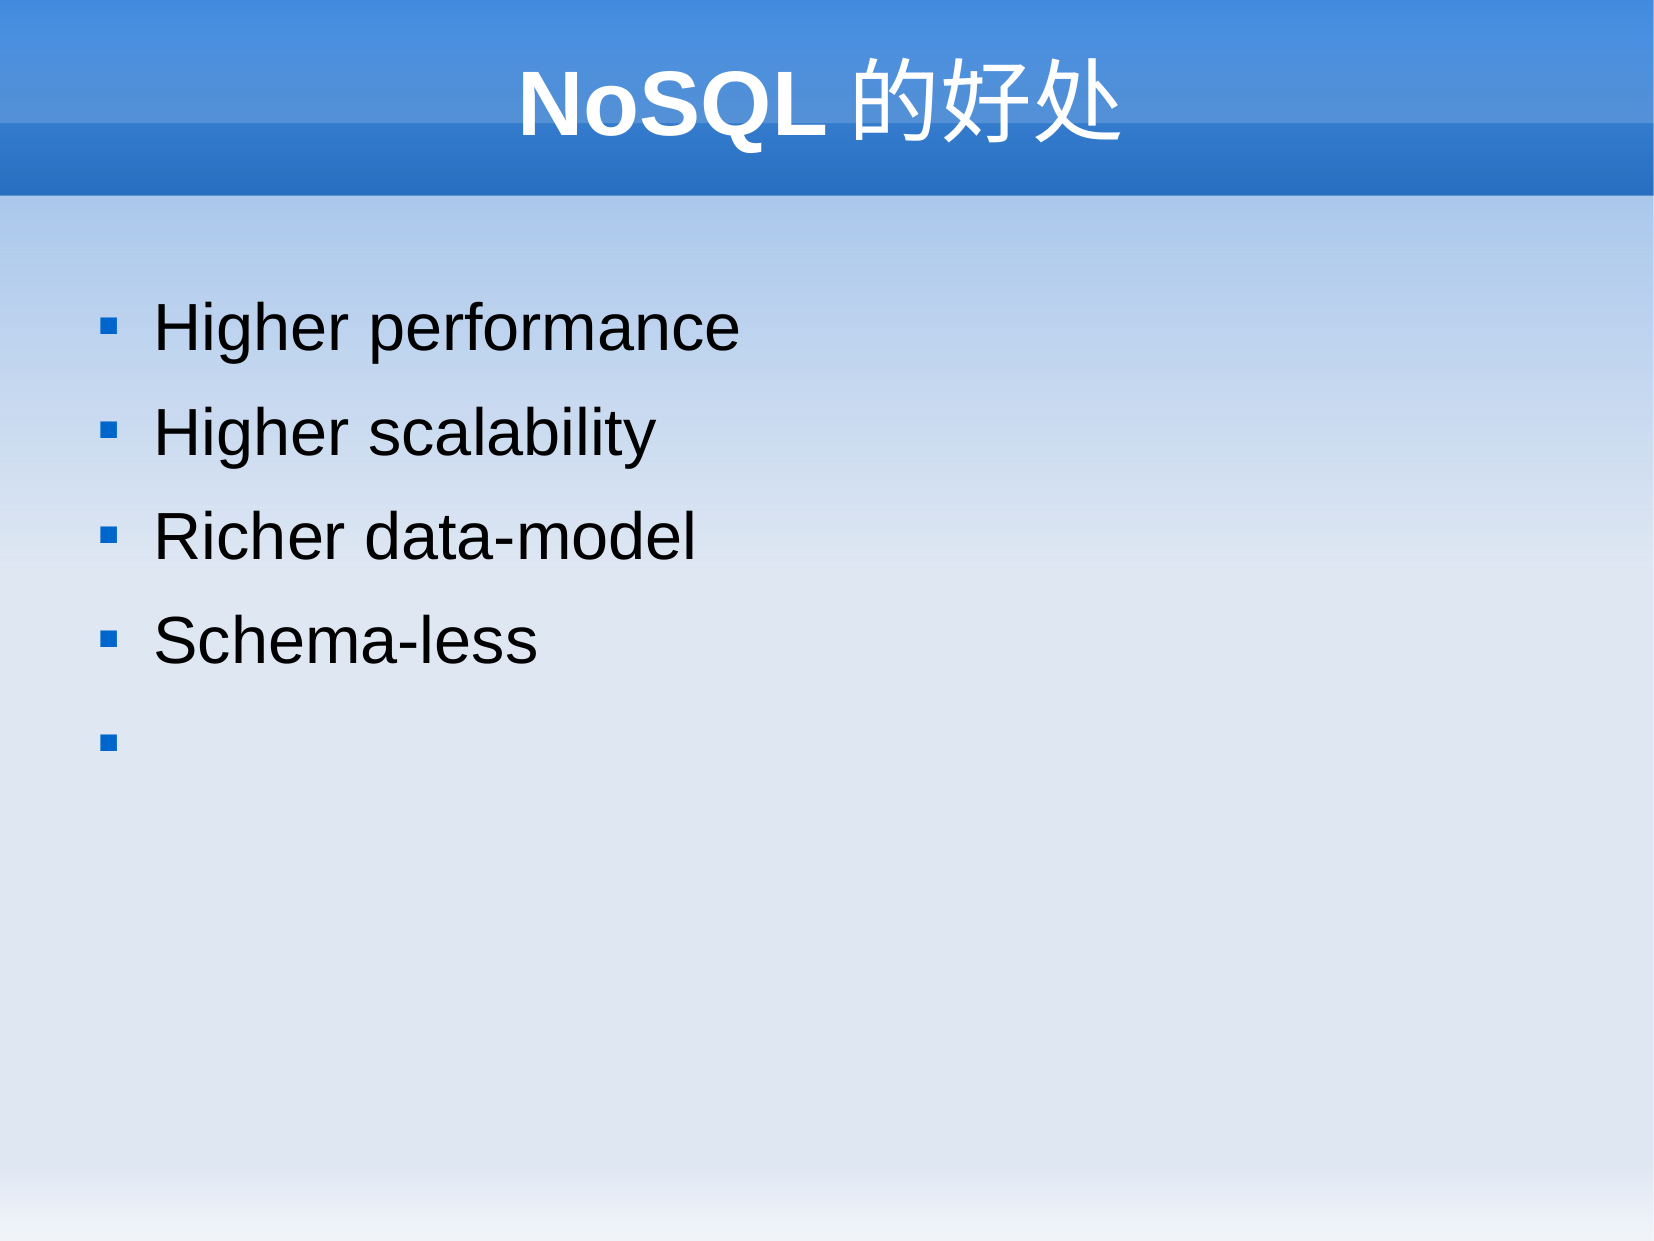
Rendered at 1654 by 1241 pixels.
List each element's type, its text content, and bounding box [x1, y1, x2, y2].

list Higher performance Higher scalability Richer data-model Schema-less [82, 290, 1571, 1094]
picture [0, 0, 1654, 1241]
title NoSQL的好处 [76, 7, 1565, 200]
